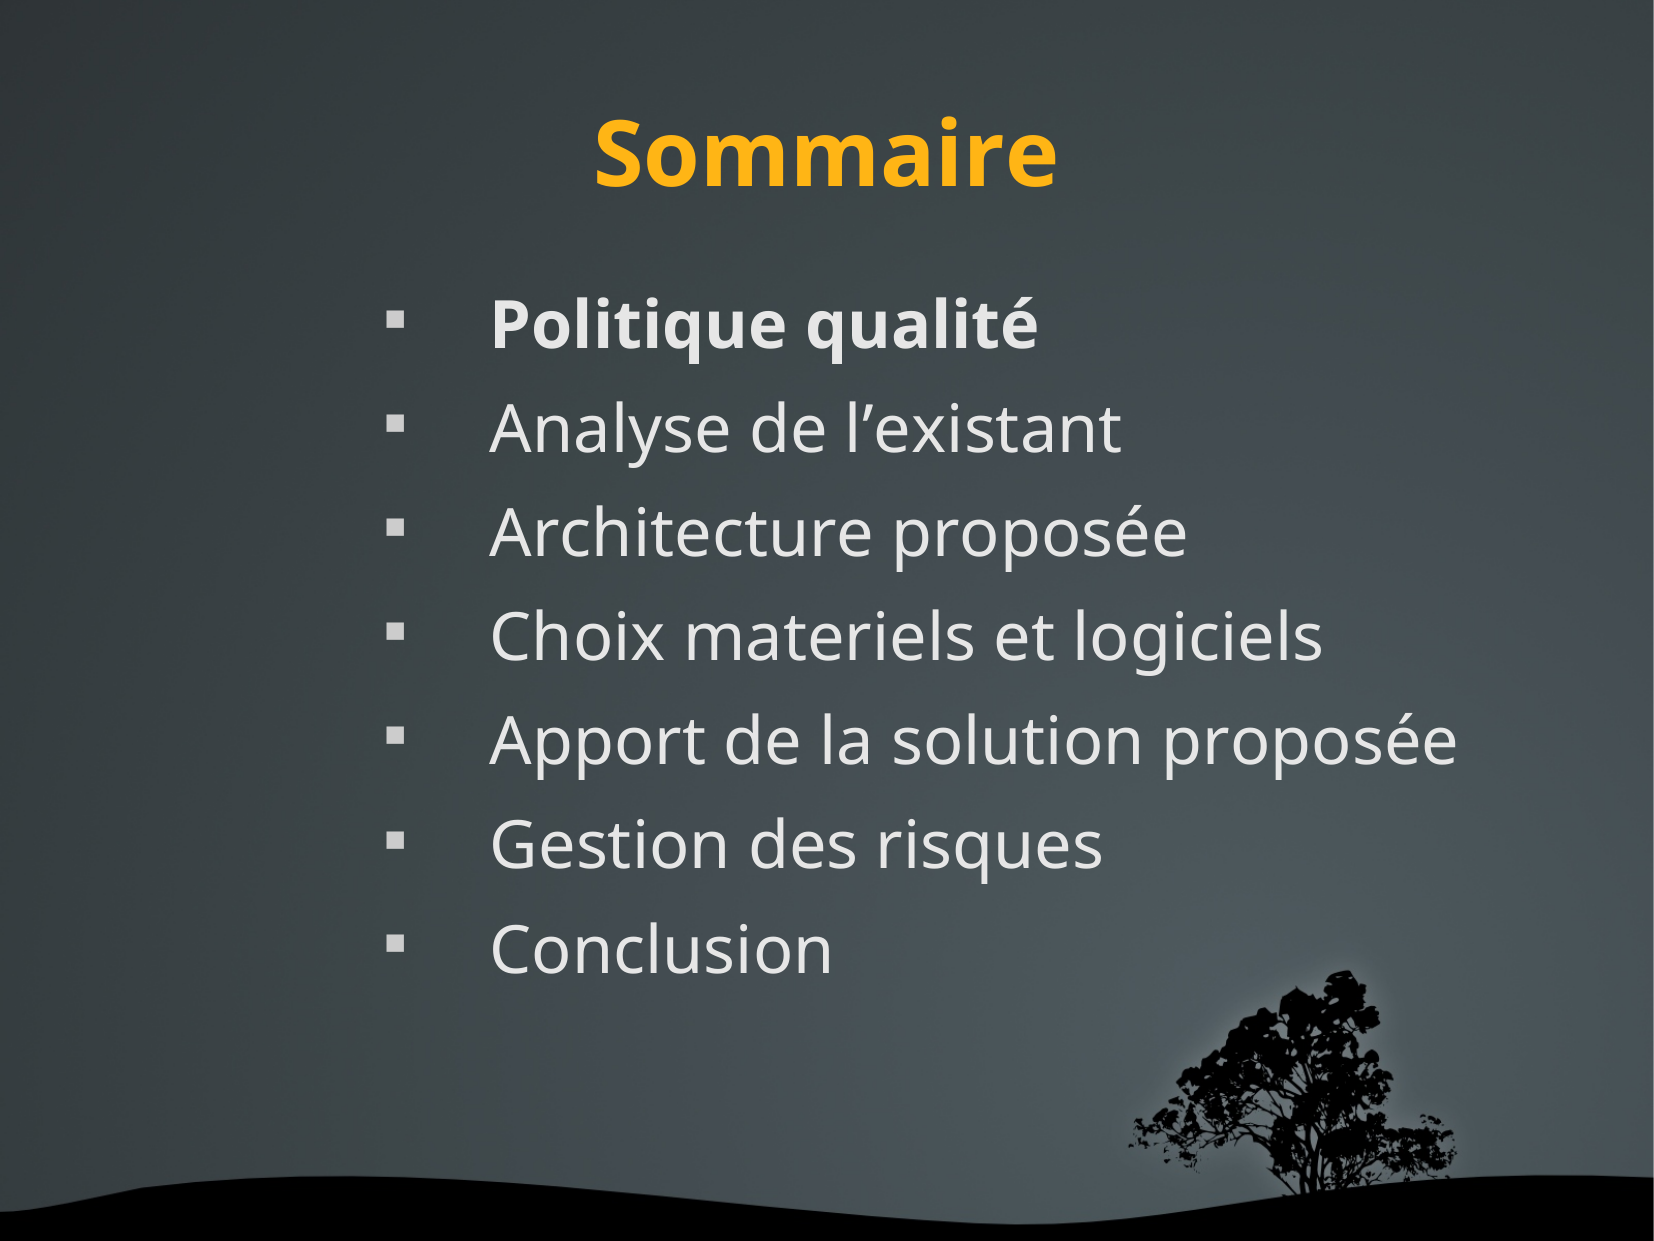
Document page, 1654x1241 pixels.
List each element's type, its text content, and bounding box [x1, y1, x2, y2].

picture [0, 0, 1654, 1241]
list Politique qualité Analyse de l’existant Architecture proposée Choix materiels et logiciels Apport de la solution proposée Gestion des risques Conclusion [348, 284, 1483, 1034]
title Sommaire [82, 49, 1571, 257]
